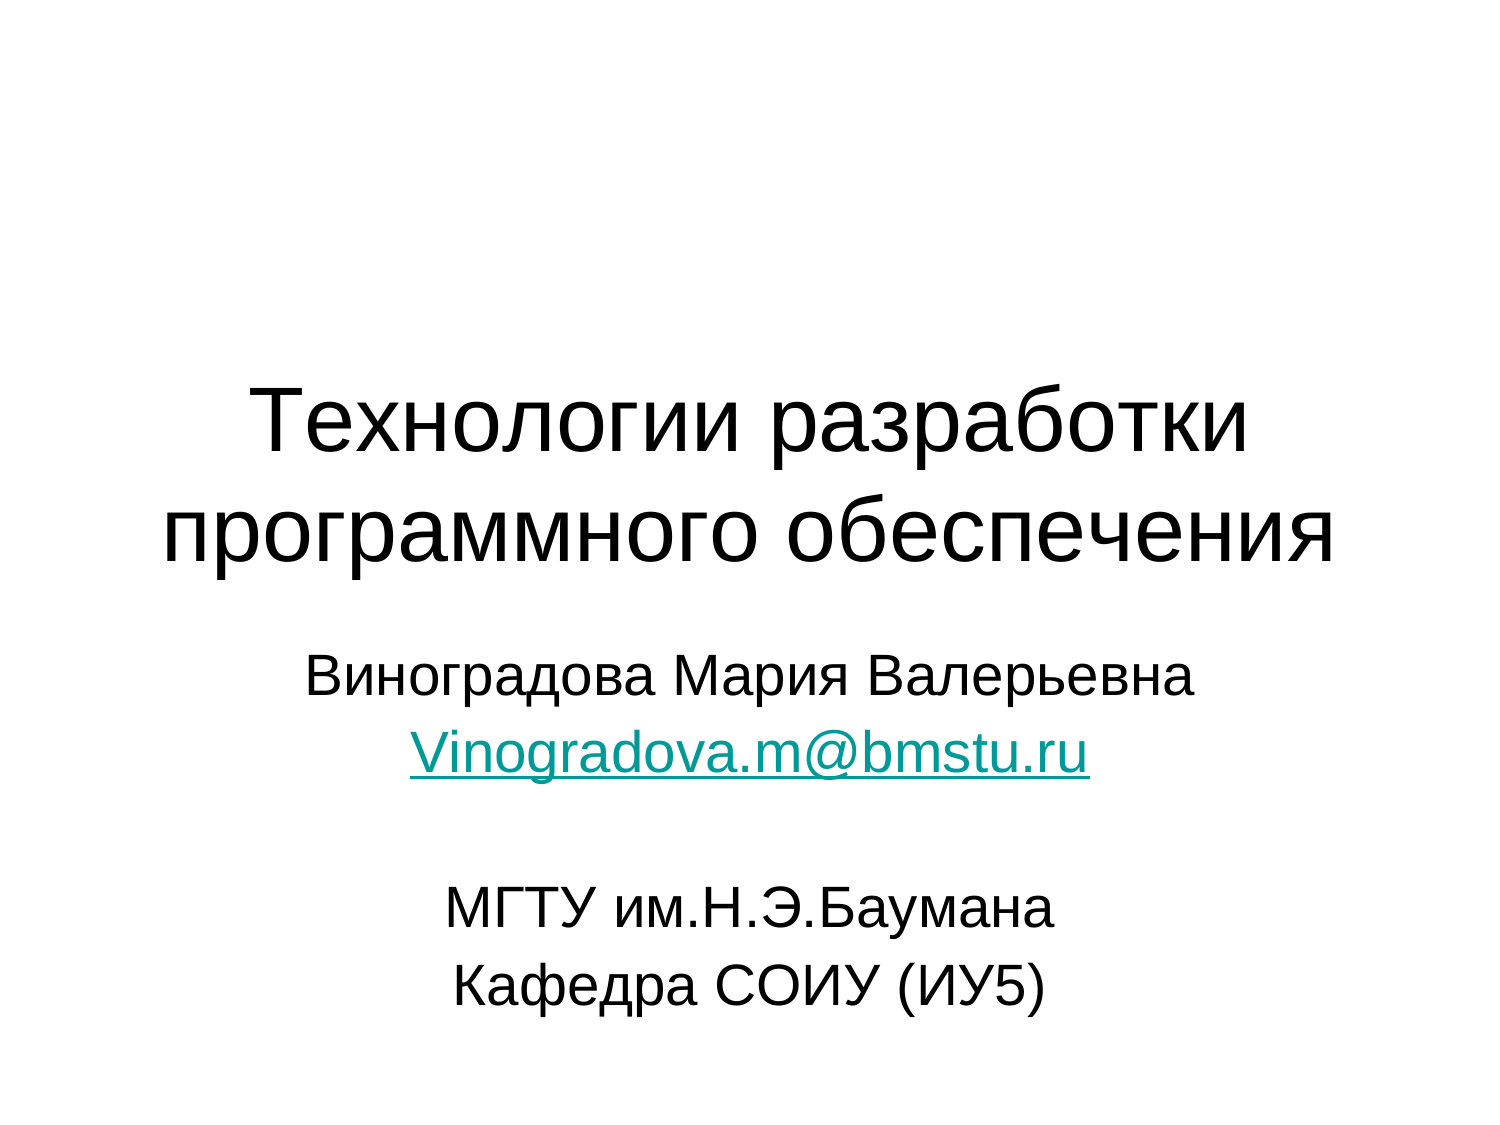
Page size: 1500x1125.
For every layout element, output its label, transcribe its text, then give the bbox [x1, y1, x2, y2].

subtitle Виноградова Мария Валерьевна Vinogradova.m@bmstu.ru МГТУ им.Н.Э.Баумана Кафедра СОИУ (ИУ5) [225, 637, 1276, 1038]
title Технологии разработки программного обеспечения [112, 349, 1388, 591]
